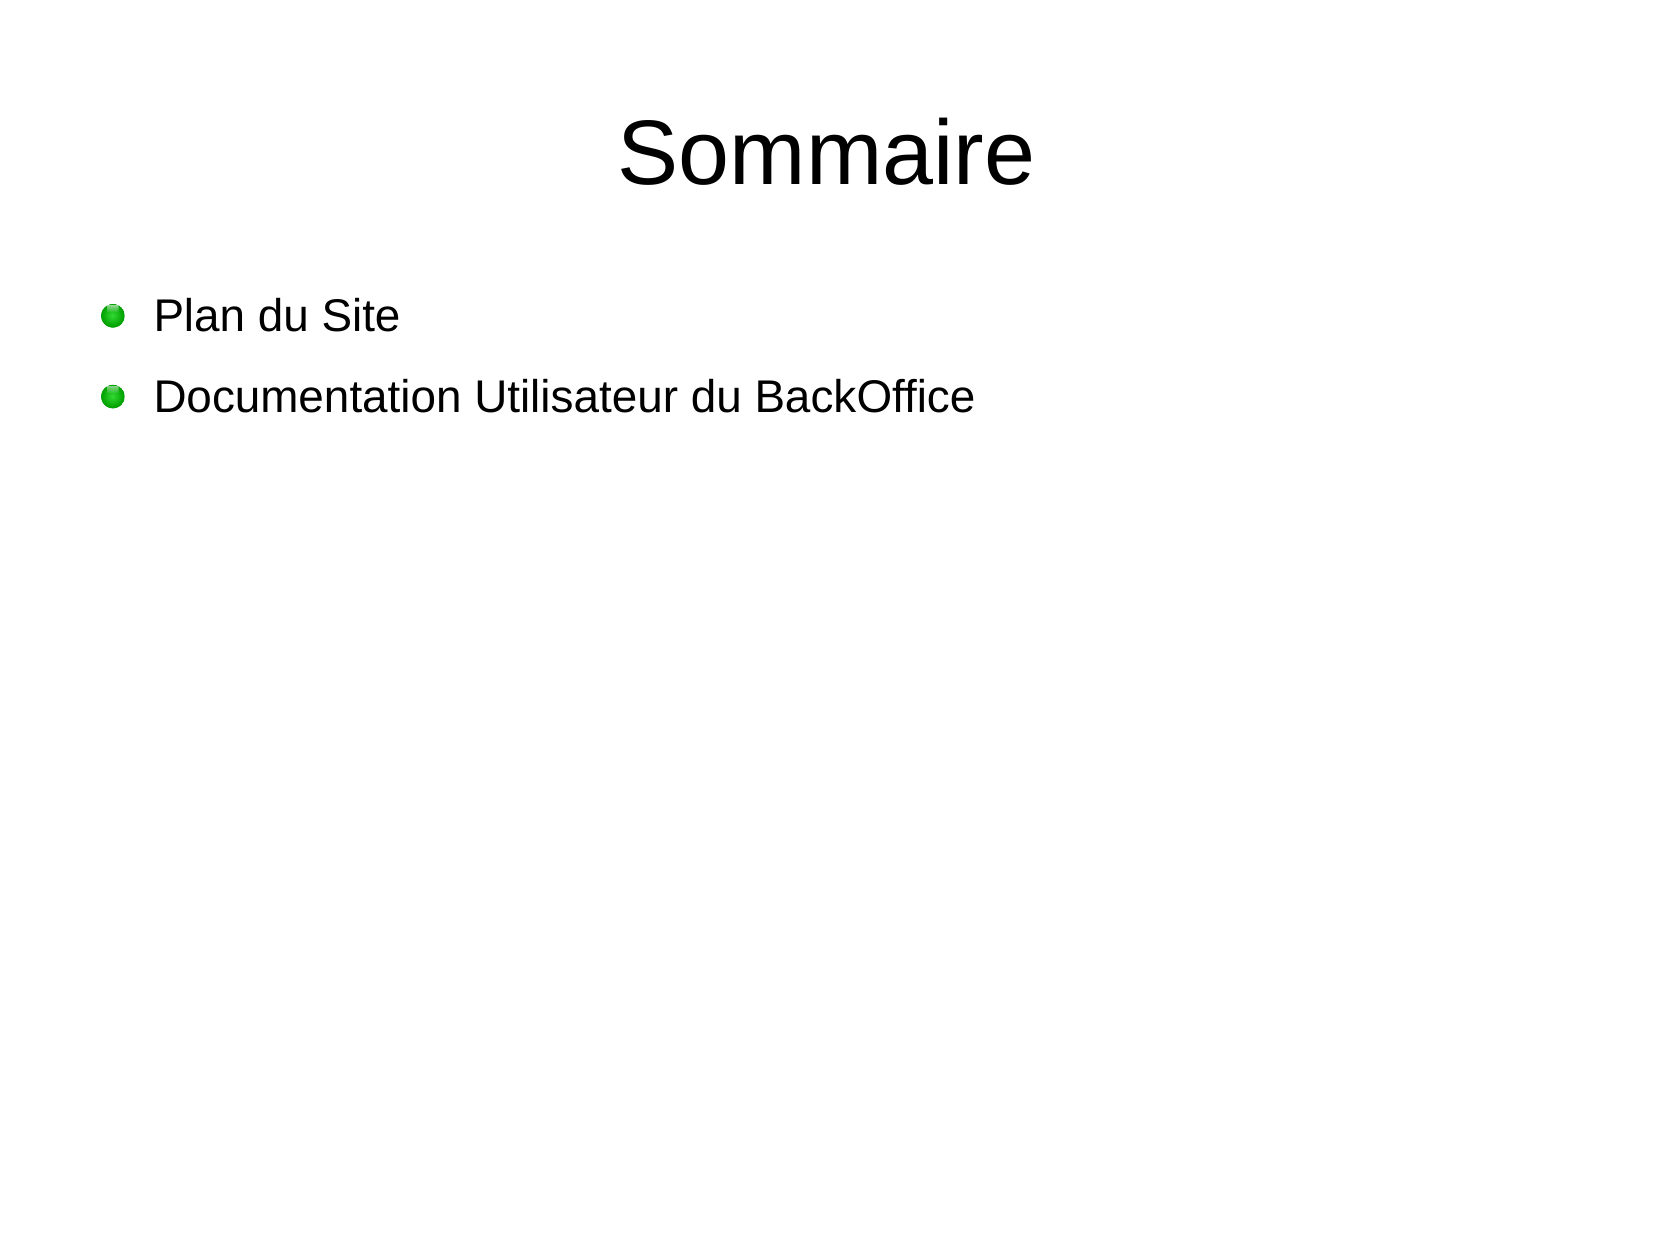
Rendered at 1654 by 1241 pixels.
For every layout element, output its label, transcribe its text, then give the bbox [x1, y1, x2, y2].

title Sommaire [82, 49, 1571, 257]
list Plan du Site Documentation Utilisateur du BackOffice [82, 290, 1571, 1109]
